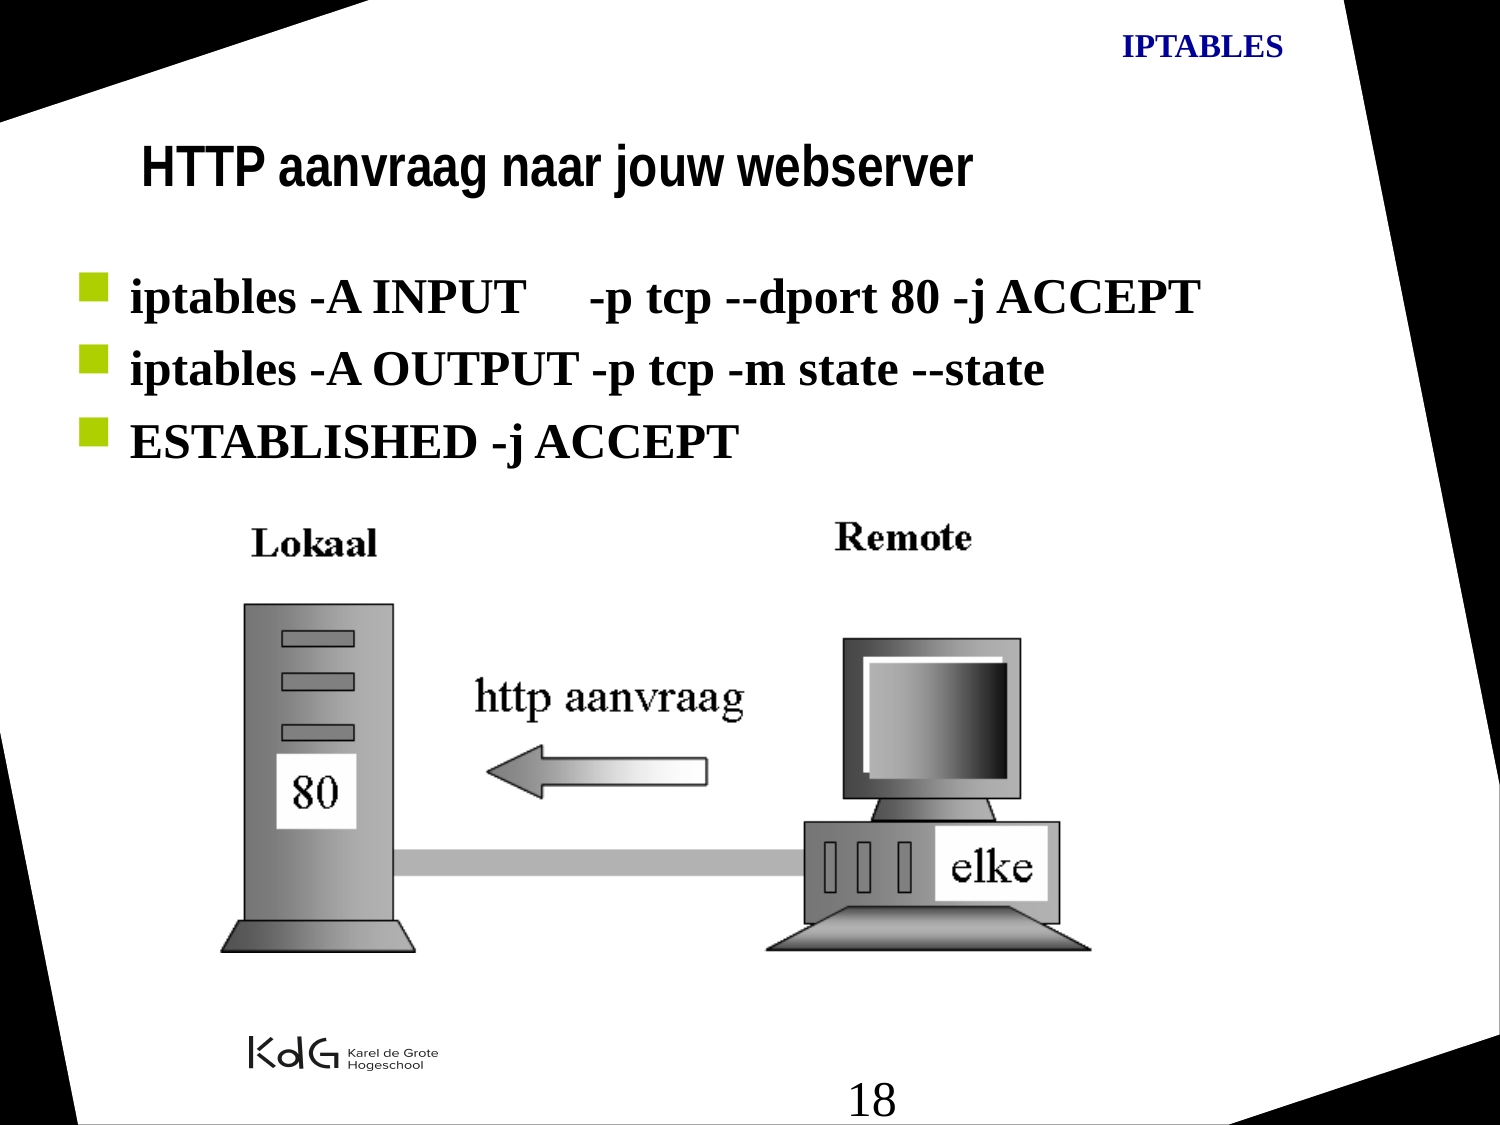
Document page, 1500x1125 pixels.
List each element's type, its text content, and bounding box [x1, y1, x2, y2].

picture [249, 1036, 438, 1071]
picture [219, 502, 1095, 953]
text_box iptables -A INPUT -p tcp --dport 80 -j ACCEPT iptables -A OUTPUT -p tcp -m state --state ESTABLISHED -j ACCEPT [75, 263, 1425, 1006]
text_box HTTP aanvraag naar jouw webserver [141, 72, 1447, 253]
